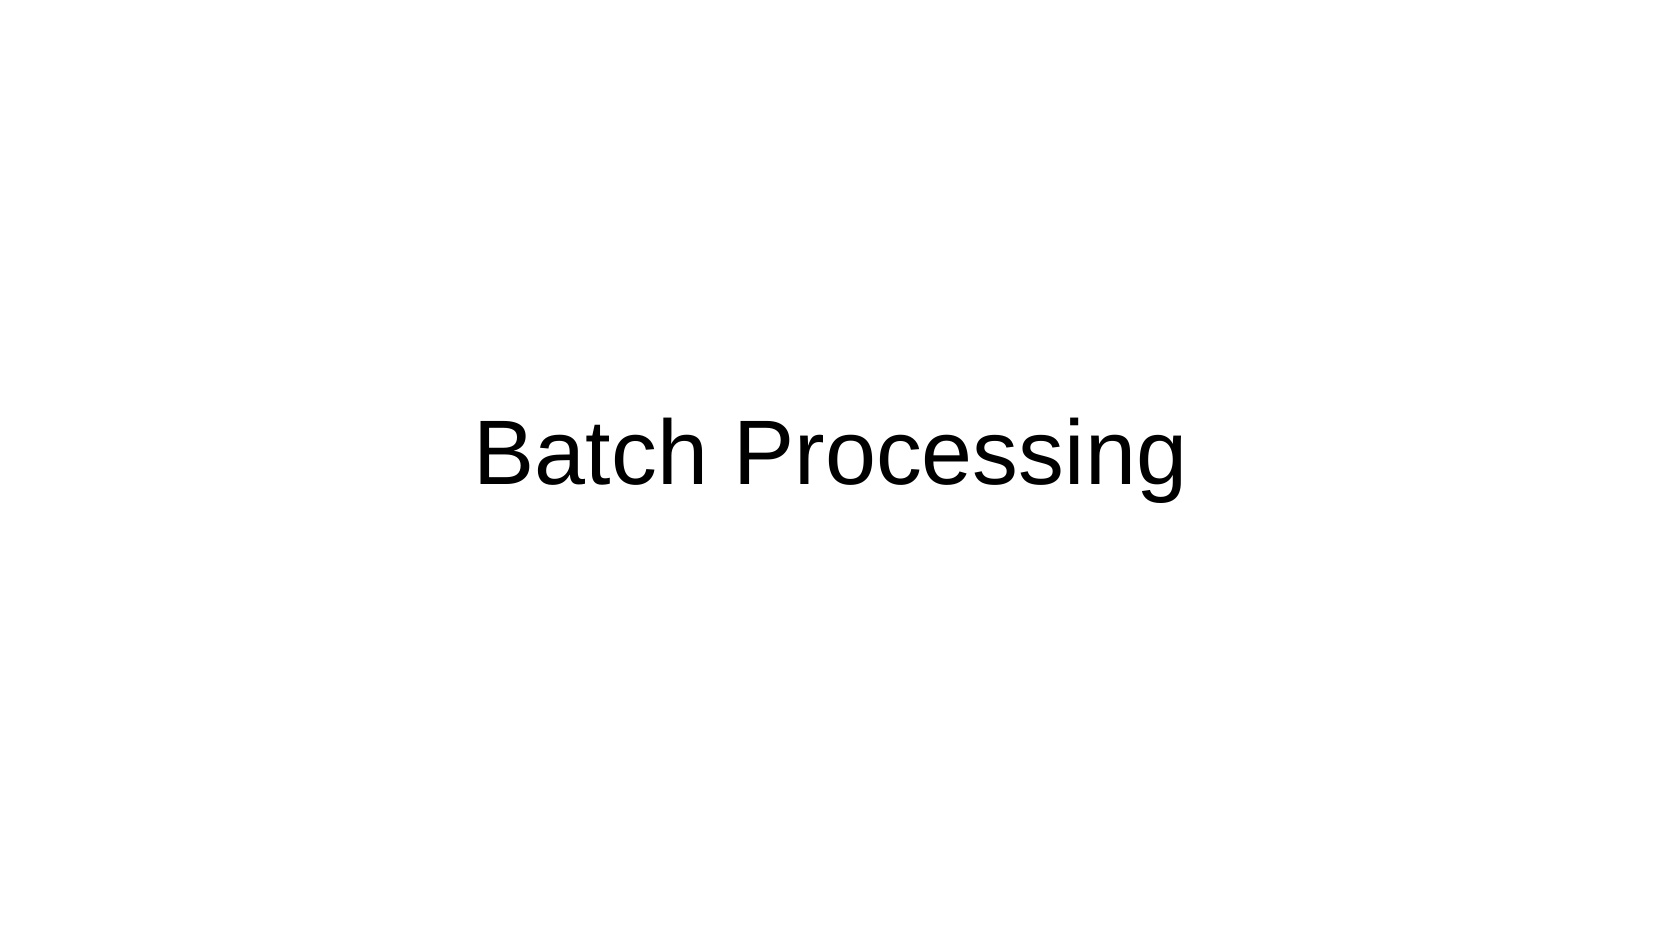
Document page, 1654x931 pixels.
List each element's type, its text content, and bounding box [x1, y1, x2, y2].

title Batch Processing [86, 375, 1576, 531]
